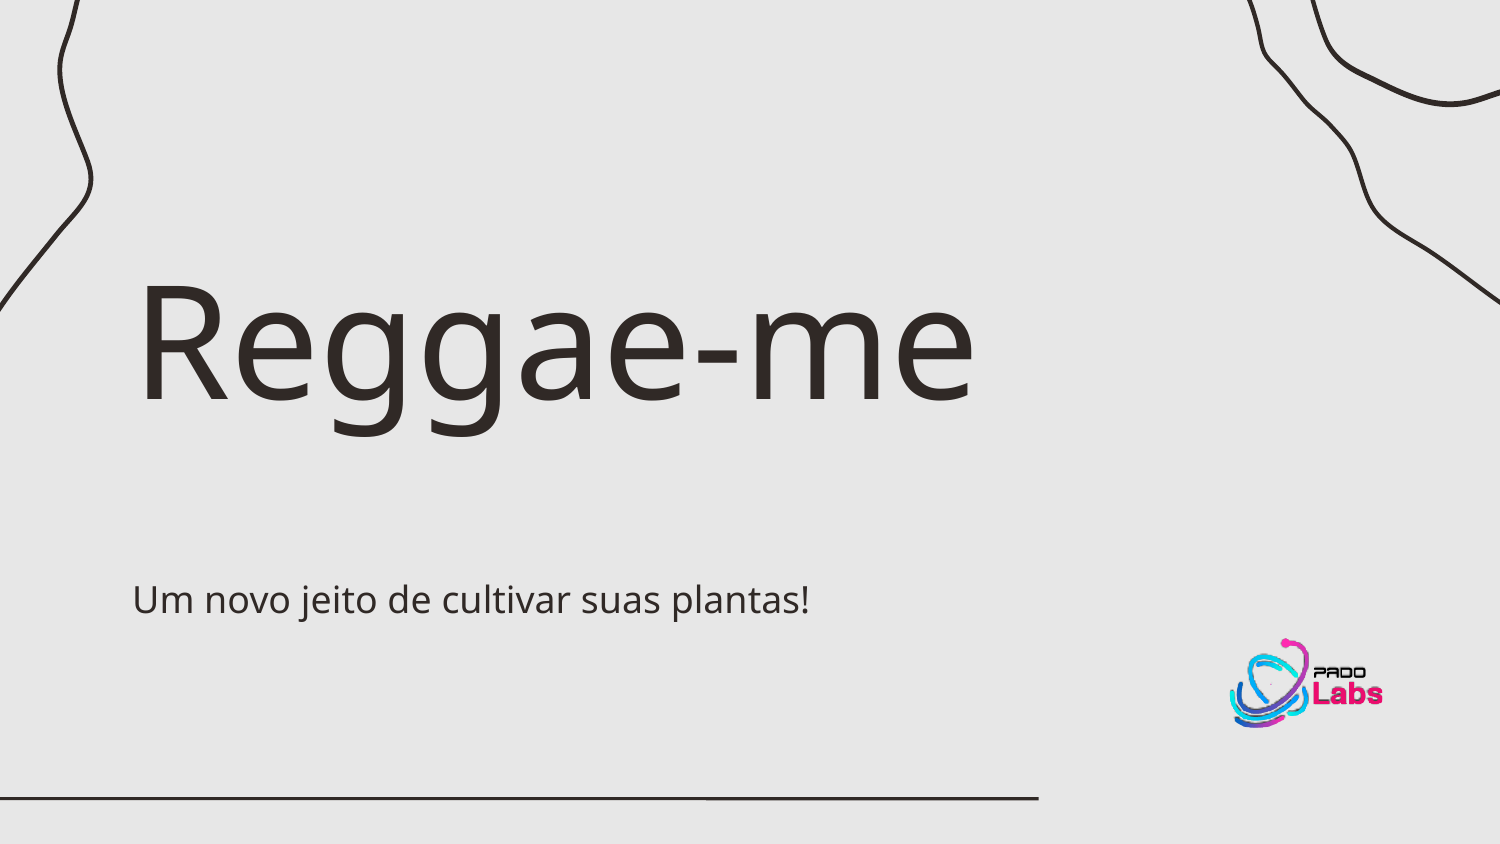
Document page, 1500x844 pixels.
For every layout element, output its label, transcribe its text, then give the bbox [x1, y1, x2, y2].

subtitle Um novo jeito de cultivar suas plantas! [116, 560, 860, 639]
title Reggae-me [116, 242, 1236, 639]
picture [1229, 638, 1383, 728]
